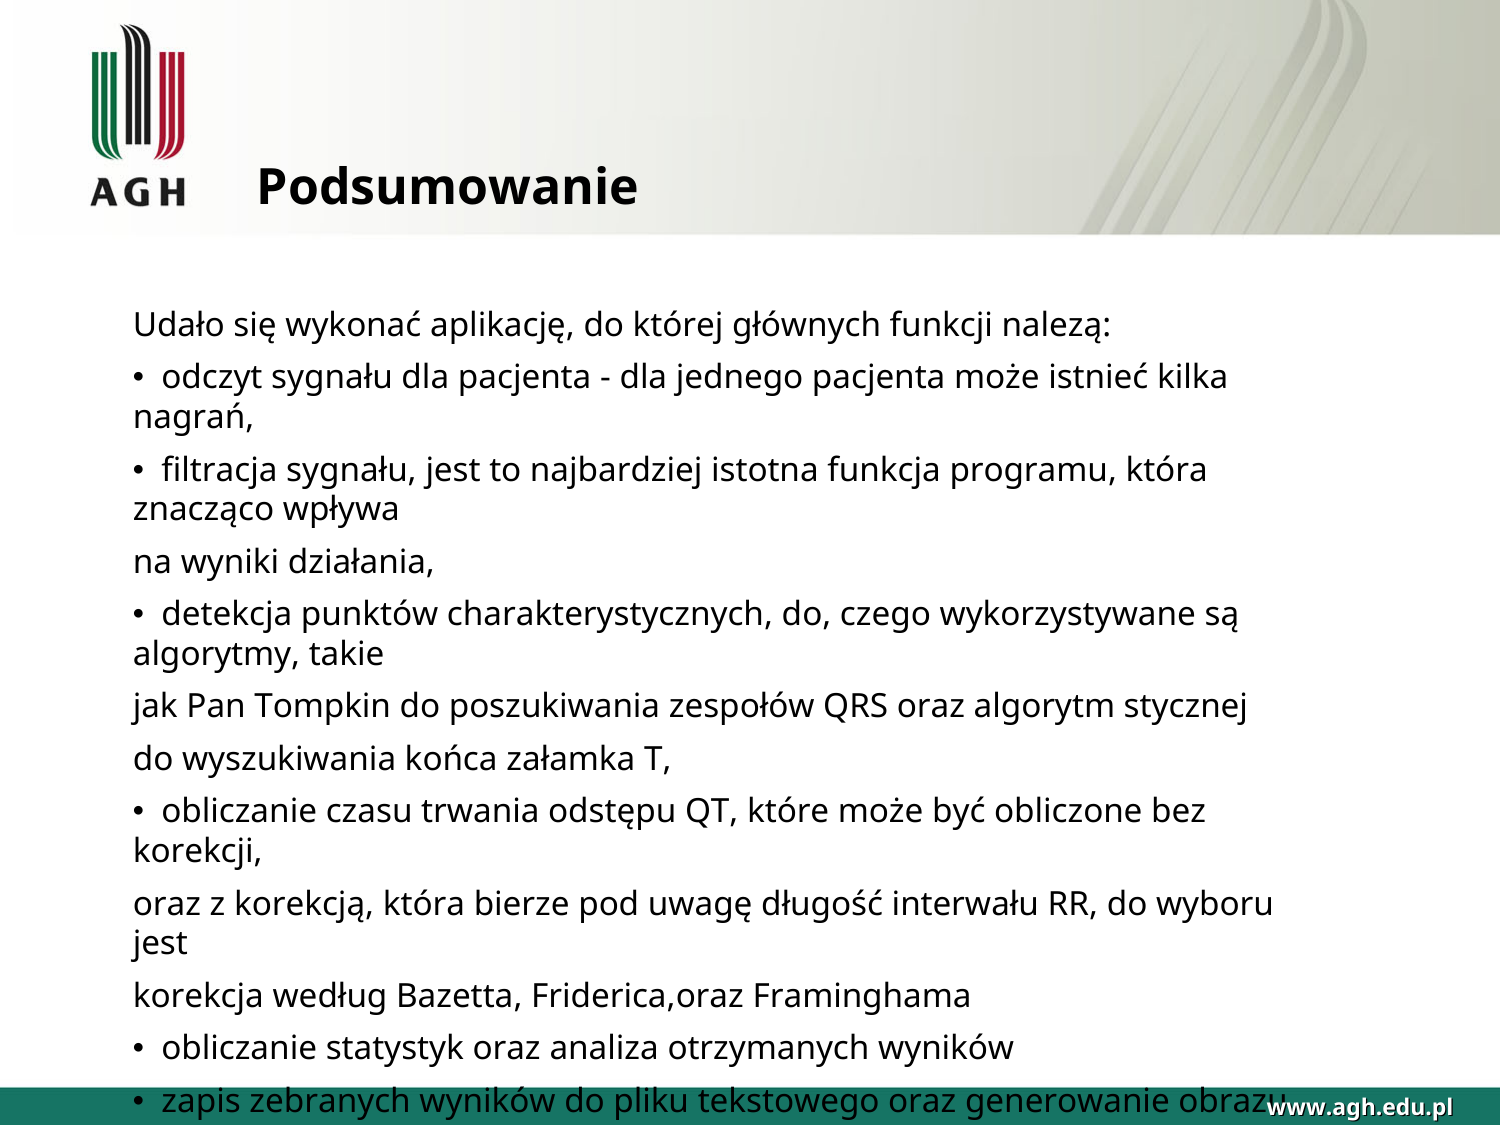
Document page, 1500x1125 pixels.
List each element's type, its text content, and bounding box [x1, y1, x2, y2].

list Udało się wykonać aplikację, do której głównych funkcji nalezą: • odczyt sygnału dla pacjenta - dla jednego pacjenta może istnieć kilka nagrań, • filtracja sygnału, jest to najbardziej istotna funkcja programu, która znacząco wpływa na wyniki działania, • detekcja punktów charakterystycznych, do, czego wykorzystywane są algorytmy, takie jak Pan Tompkin do poszukiwania zespołów QRS oraz algorytm stycznej do wyszukiwania końca załamka T, • obliczanie czasu trwania odstępu QT, które może być obliczone bez korekcji, oraz z korekcją, która bierze pod uwagę długość interwału RR, do wyboru jest korekcja według Bazetta, Friderica,oraz Framinghama • obliczanie statystyk oraz analiza otrzymanych wyników • zapis zebranych wyników do pliku tekstowego oraz generowanie obrazu elektrokardiogramu z zaznaczonymi punktami charakterystycznymi [118, 295, 1355, 1034]
picture [0, 0, 1500, 1125]
text_box www.agh.edu.pl [1251, 1084, 1500, 1125]
title Podsumowanie [242, 137, 1436, 233]
